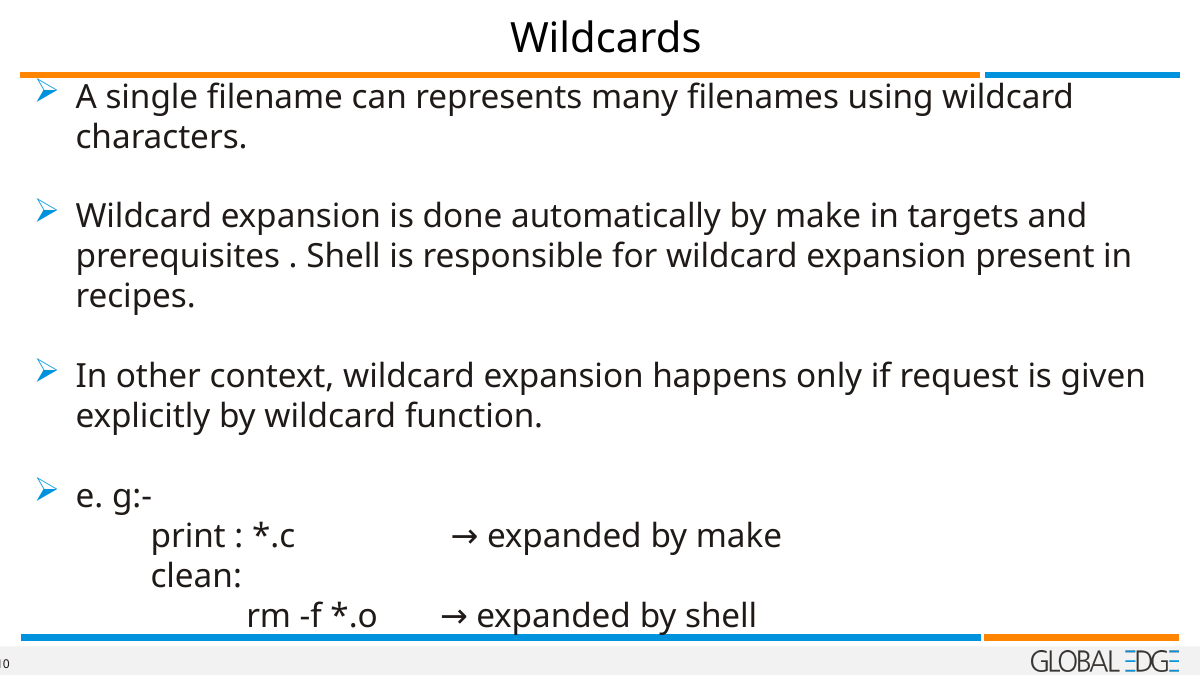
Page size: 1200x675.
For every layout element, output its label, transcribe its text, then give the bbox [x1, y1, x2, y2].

title Wildcards [68, 6, 1144, 66]
list A single filename can represents many filenames using wildcard characters. Wildcard expansion is done automatically by make in targets and prerequisites . Shell is responsible for wildcard expansion present in recipes. In other context, wildcard expansion happens only if request is given explicitly by wildcard function. e. g:- print : *.c → expanded by make clean: rm -f *.o → expanded by shell [22, 69, 1181, 643]
picture [1031, 650, 1179, 672]
